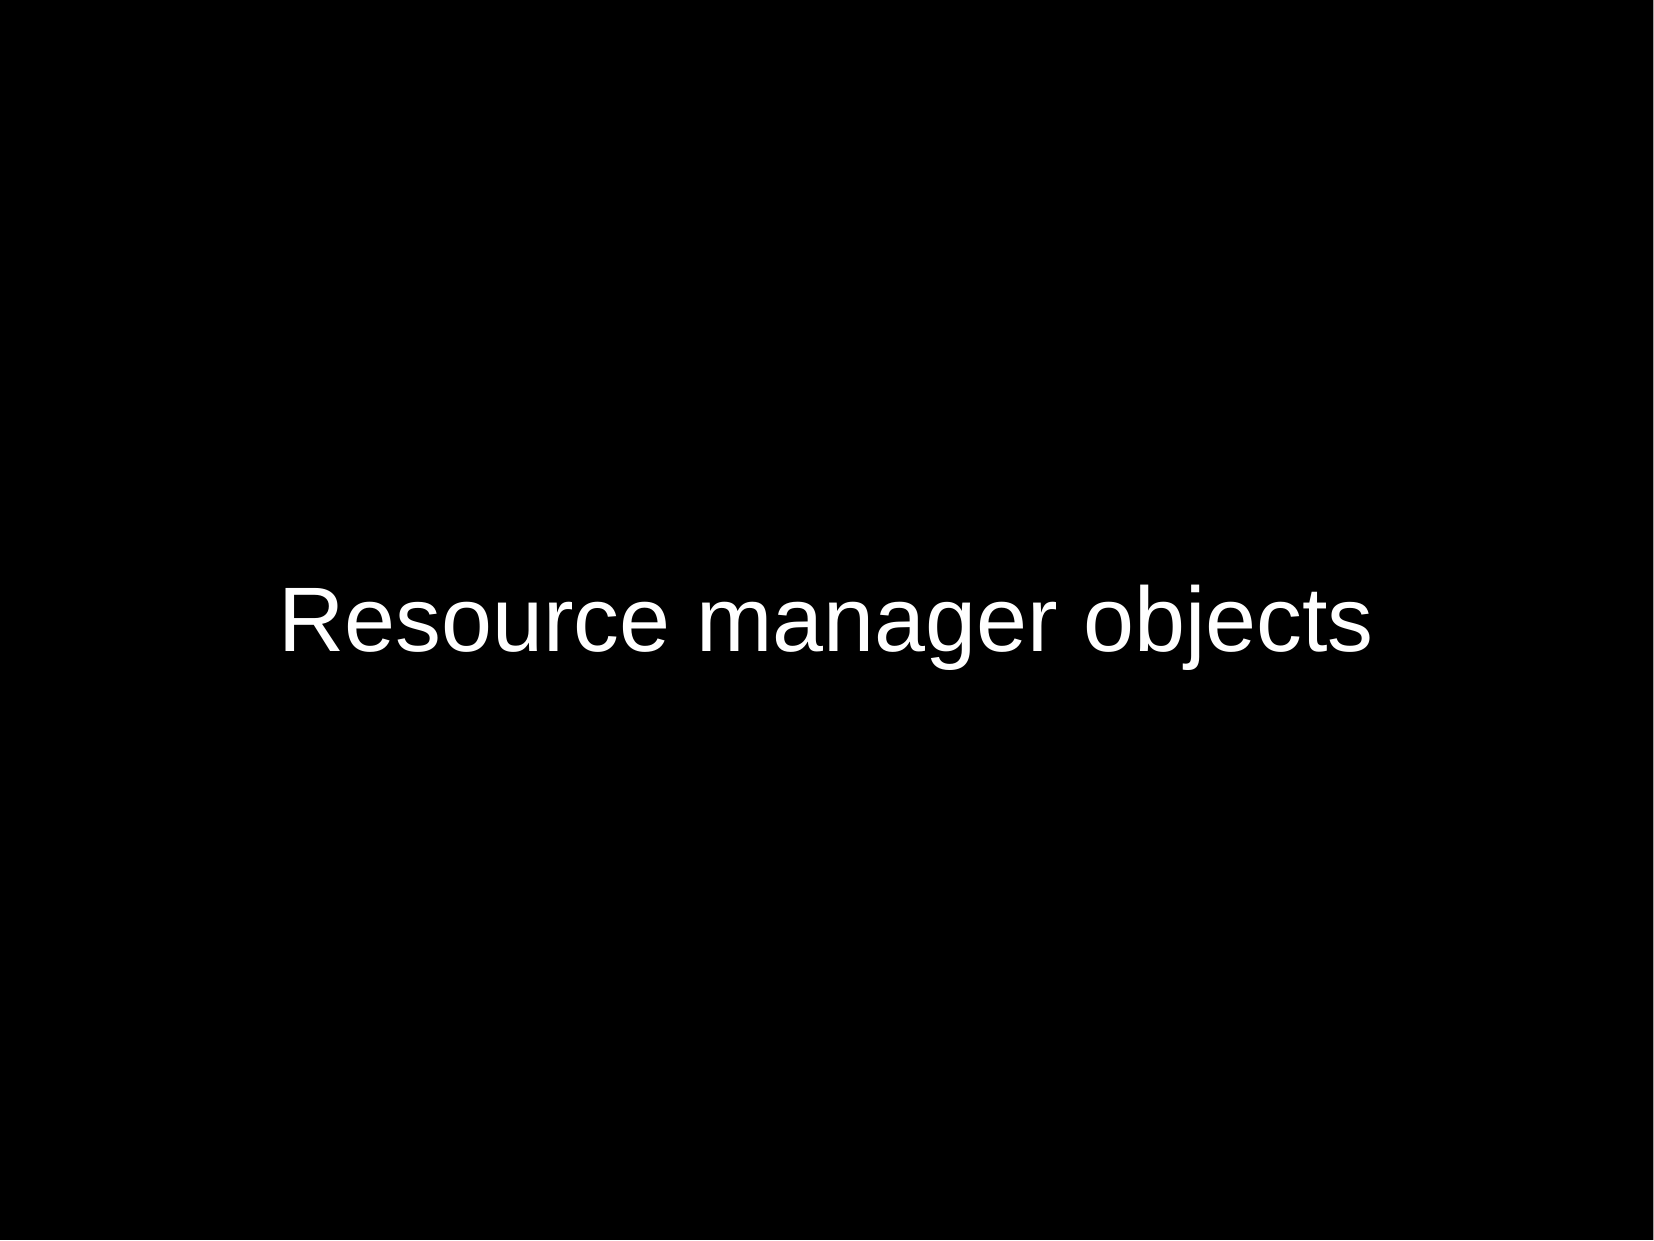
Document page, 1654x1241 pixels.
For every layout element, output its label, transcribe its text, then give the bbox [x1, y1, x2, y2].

title Resource manager objects [82, 516, 1571, 724]
